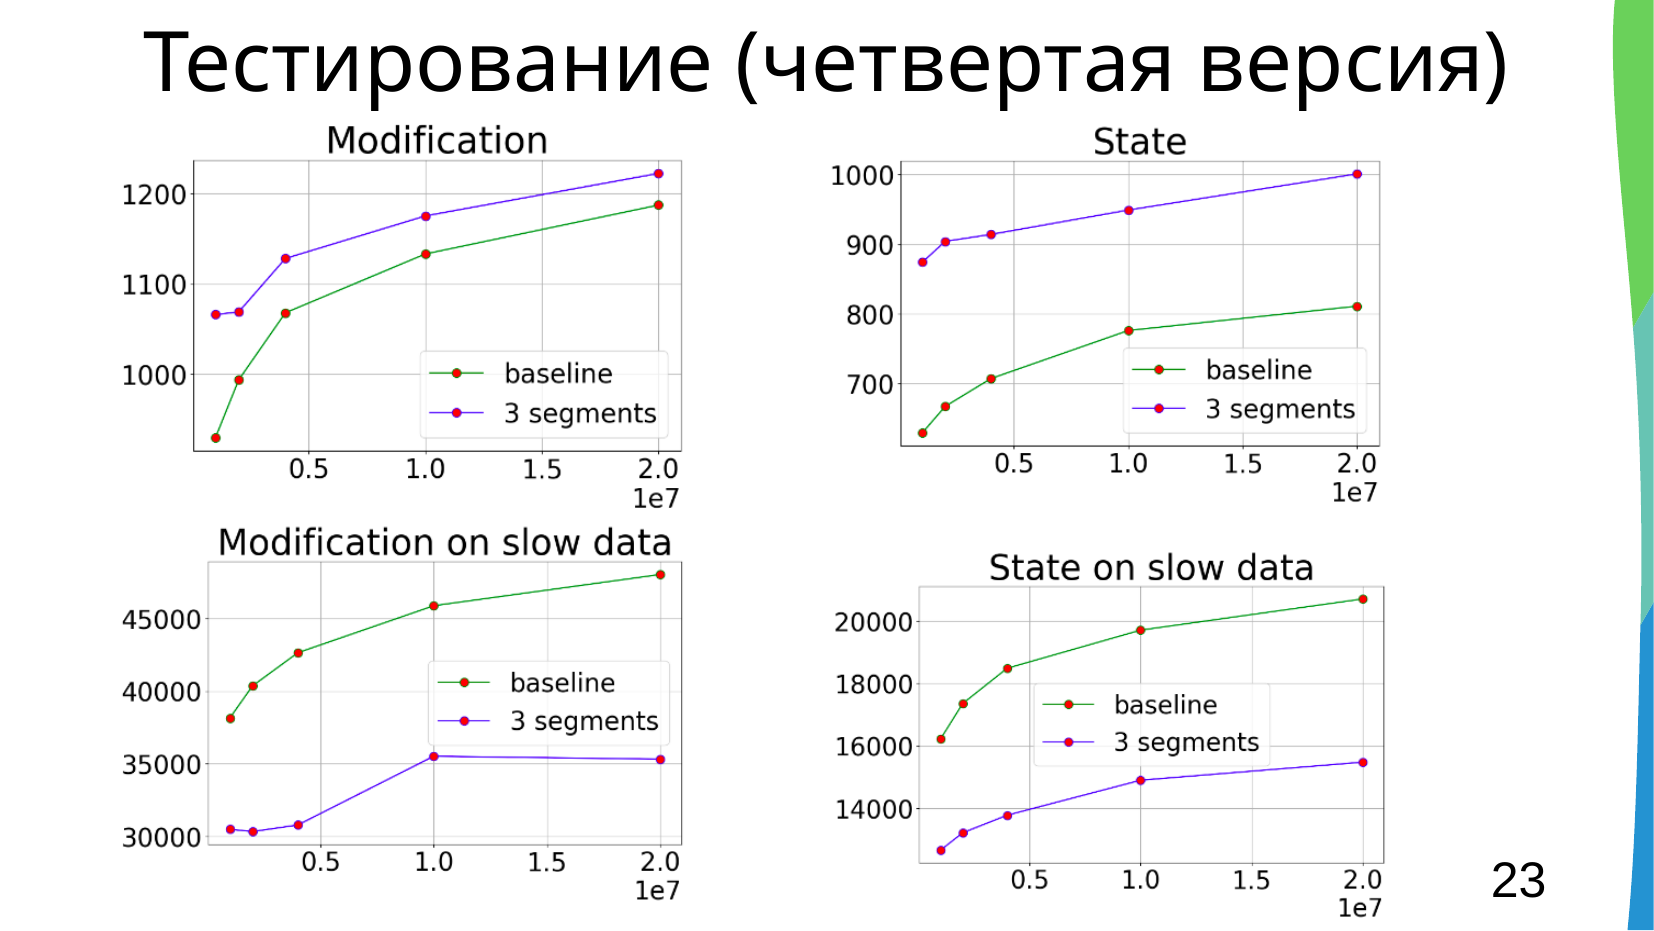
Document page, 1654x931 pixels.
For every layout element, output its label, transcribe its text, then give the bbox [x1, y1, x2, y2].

picture [813, 549, 1393, 922]
picture [809, 118, 1389, 507]
title Тестирование (четвертая версия) [0, 0, 1654, 119]
picture [100, 123, 691, 916]
text_box <number> [1476, 845, 1654, 916]
